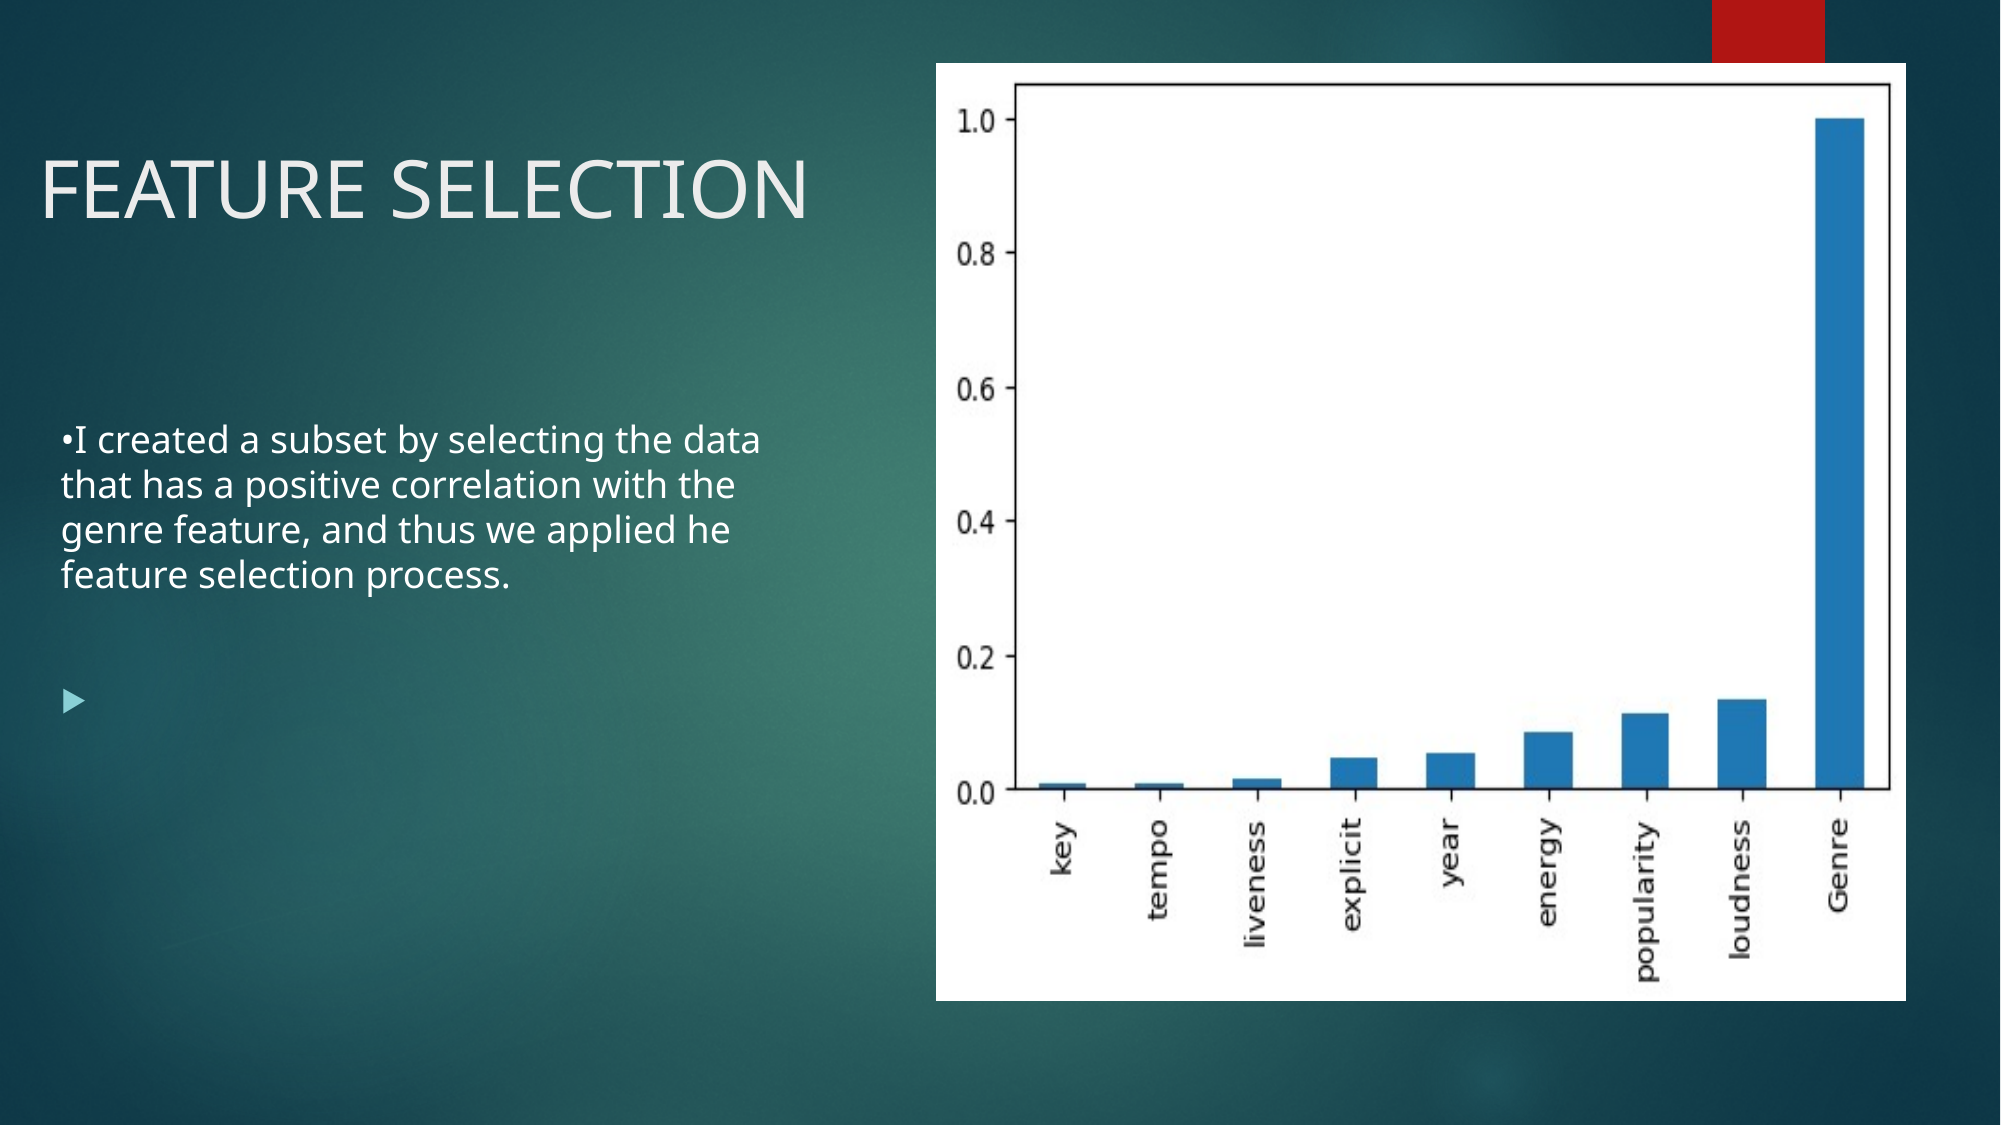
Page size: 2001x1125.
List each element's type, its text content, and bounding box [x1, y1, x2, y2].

list •I created a subset by selecting the data that has a positive correlation with the genre feature, and thus we applied he feature selection process. [45, 280, 834, 864]
picture [936, 63, 1906, 1001]
title Feature Selectıon [23, 130, 885, 326]
